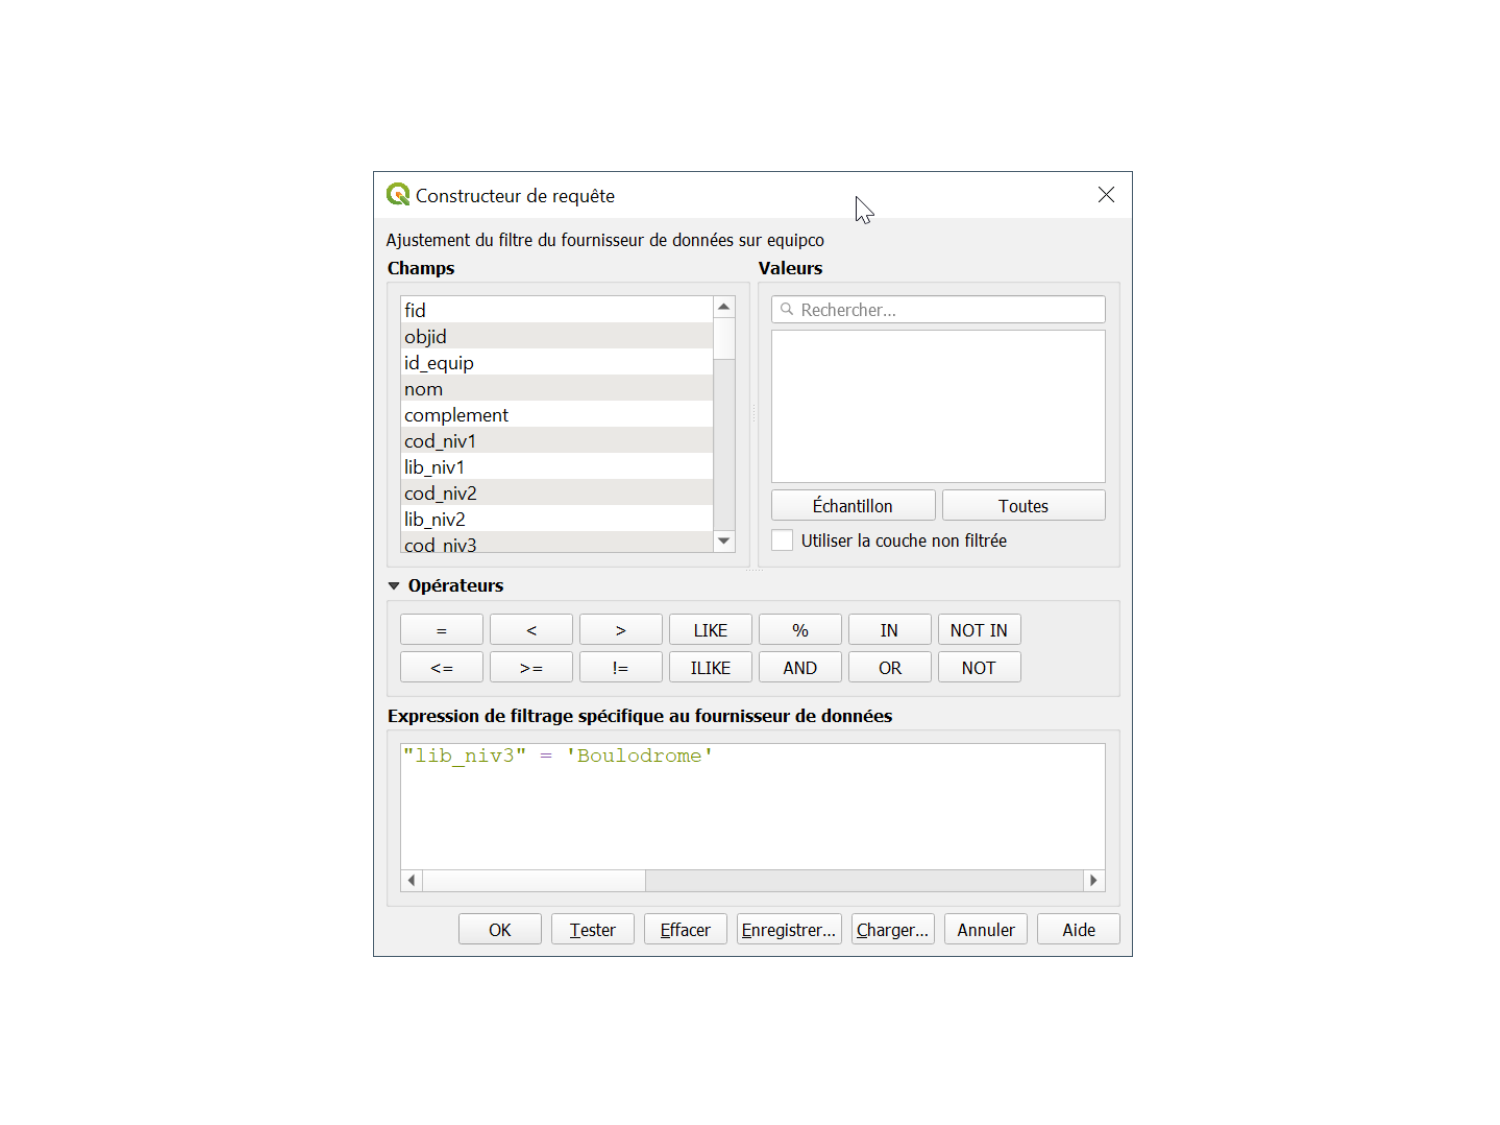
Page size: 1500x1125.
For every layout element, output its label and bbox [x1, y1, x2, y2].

picture [373, 171, 1133, 957]
